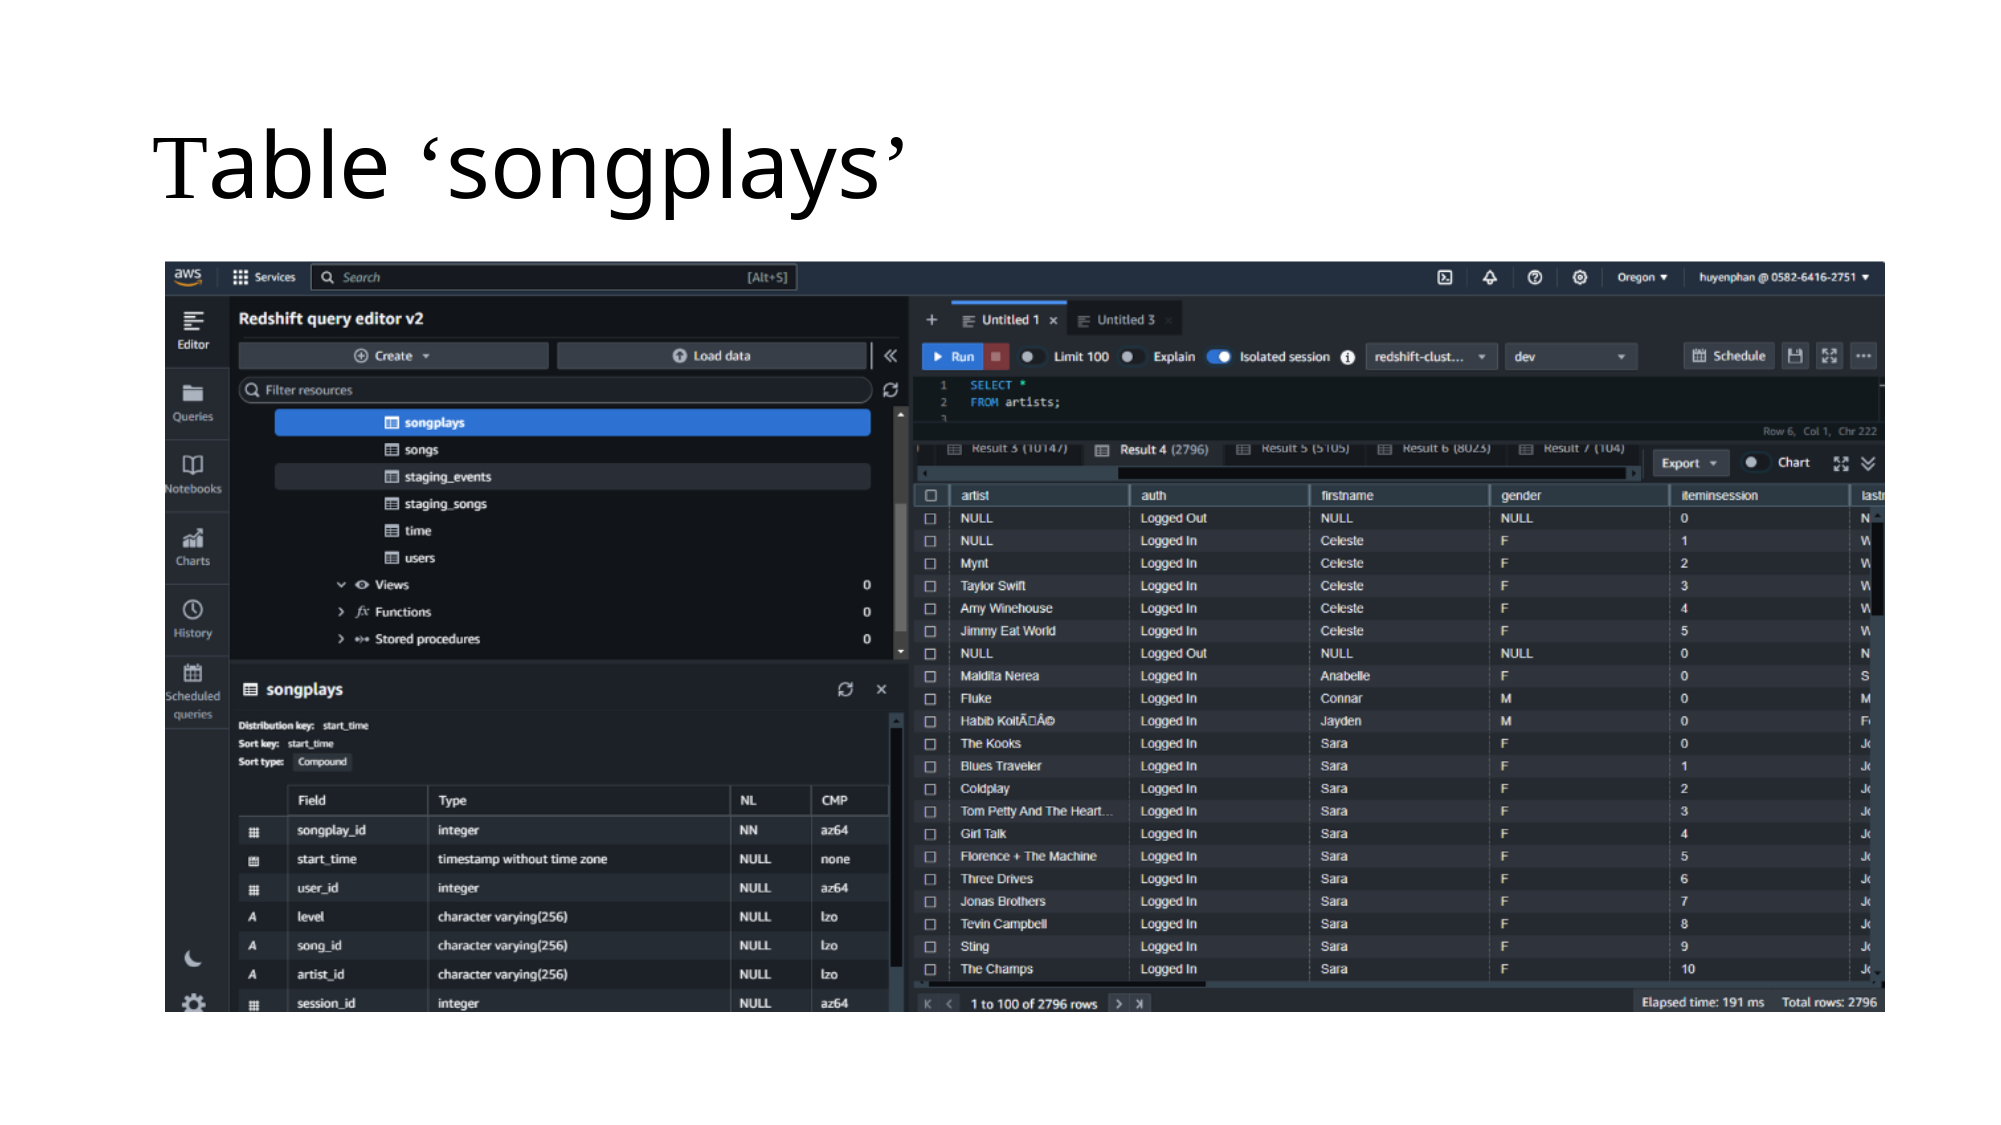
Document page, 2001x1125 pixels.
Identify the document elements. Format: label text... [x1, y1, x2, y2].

picture [165, 259, 1885, 1012]
title Table ‘songplays’ [137, 59, 1863, 278]
